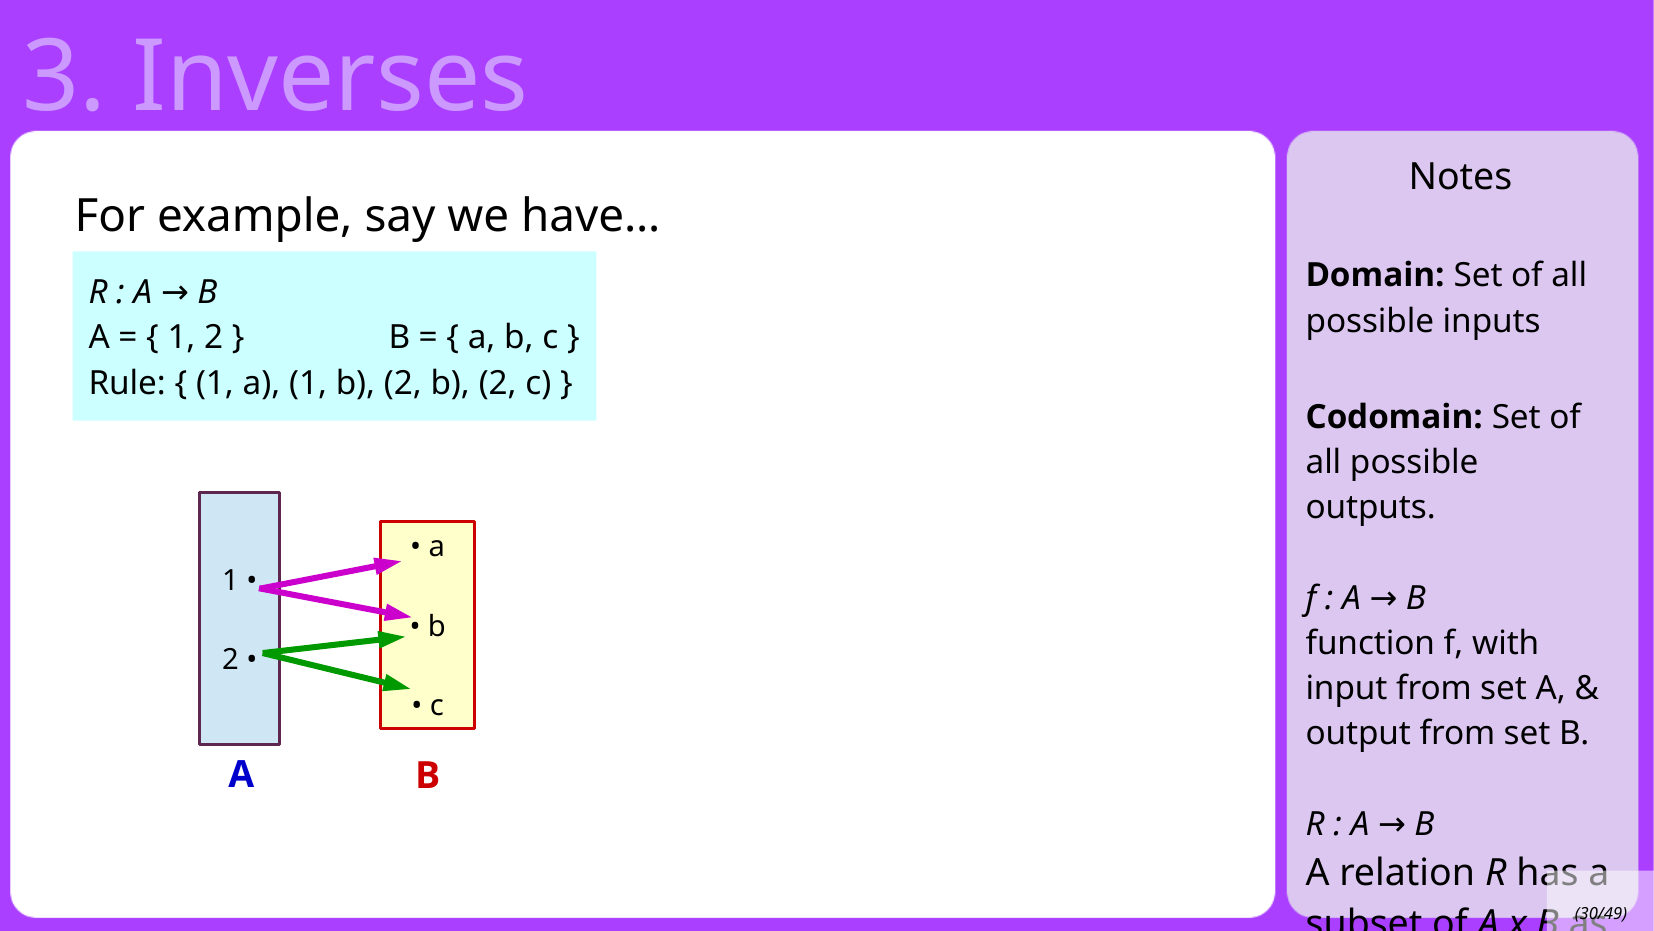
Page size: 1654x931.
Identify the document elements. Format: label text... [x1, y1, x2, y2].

picture [1485, 913, 1492, 925]
text_box 1 • 2 • [199, 492, 280, 744]
picture [1352, 918, 1364, 931]
title 3. Inverses [22, 13, 1511, 130]
text_box • a • b • c [380, 521, 475, 729]
picture [1437, 918, 1449, 931]
text_box For example, say we have… [74, 182, 1234, 236]
text_box A [199, 744, 283, 802]
picture [0, 0, 1654, 931]
picture [1393, 918, 1403, 924]
text_box Notes Domain: Set of all possible inputs Codomain: Set of all possible outputs. f : A → B function f, with input from set A, & output from set B. R : A → B A relation R has a subset of A x B as its rule. [1290, 141, 1631, 819]
text_box (<number>/49) [1546, 877, 1654, 931]
text_box B [381, 745, 474, 803]
text_box R : A → B A = { 1, 2 } B = { a, b, c } Rule: { (1, a), (1, b), (2, b), (2, c) } [72, 251, 597, 421]
